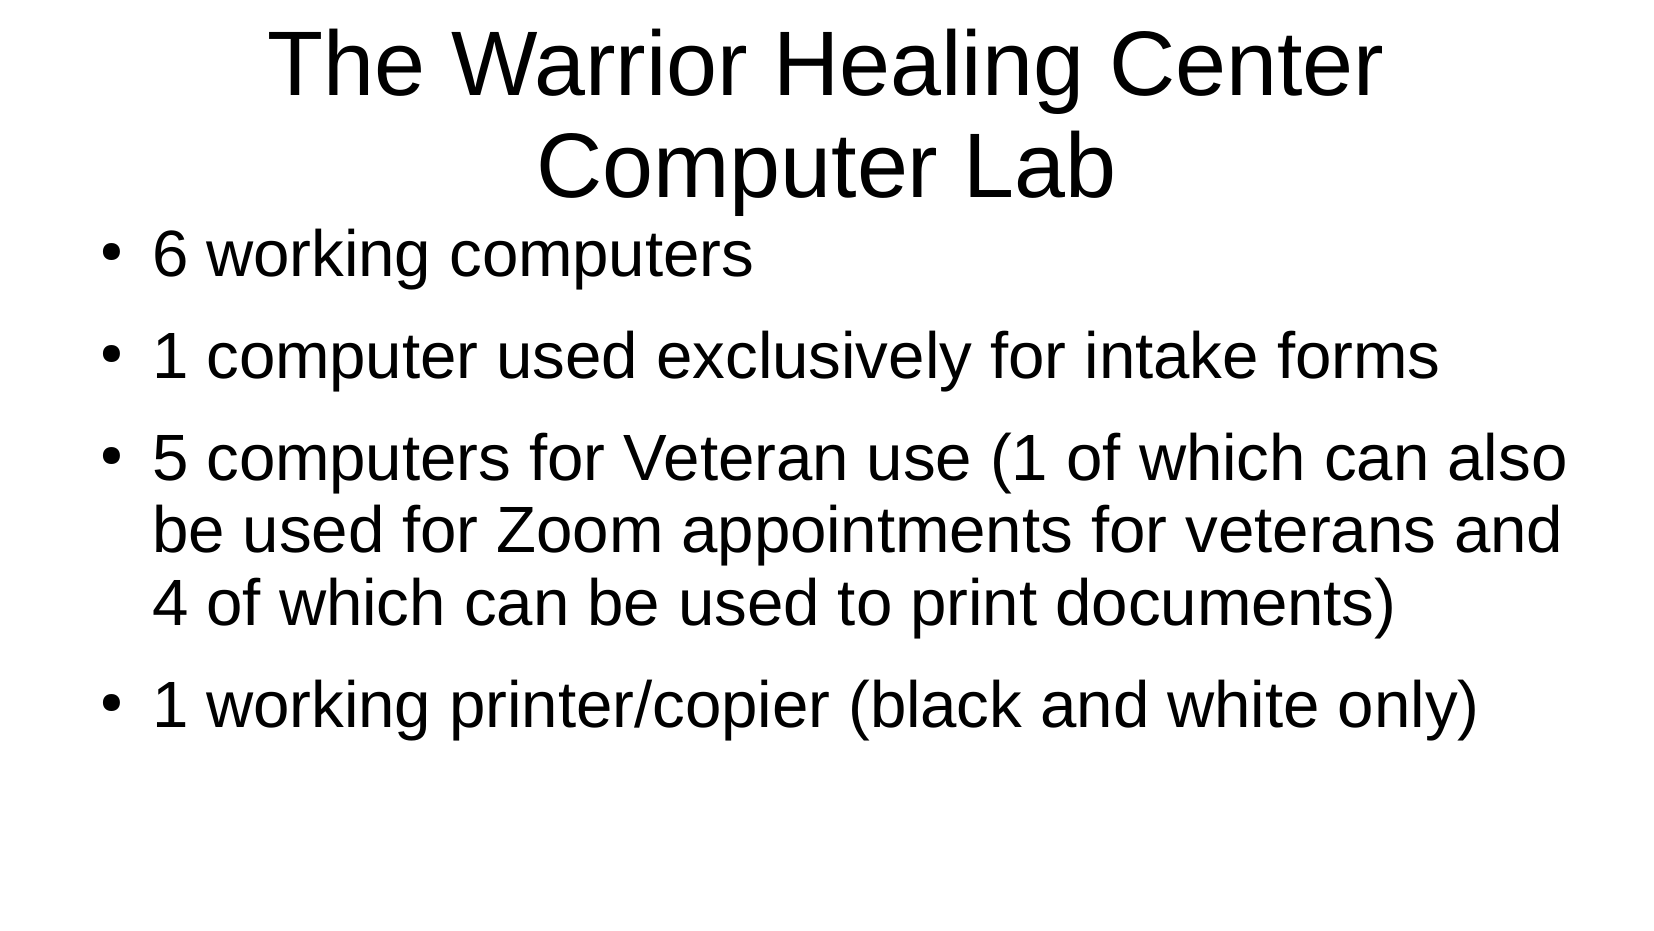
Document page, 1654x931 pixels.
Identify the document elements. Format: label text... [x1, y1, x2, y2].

title The Warrior Healing Center Computer Lab [82, 12, 1571, 217]
list 6 working computers 1 computer used exclusively for intake forms 5 computers for Veteran use (1 of which can also be used for Zoom appointments for veterans and 4 of which can be used to print documents) 1 working printer/copier (black and white only) [82, 217, 1571, 758]
